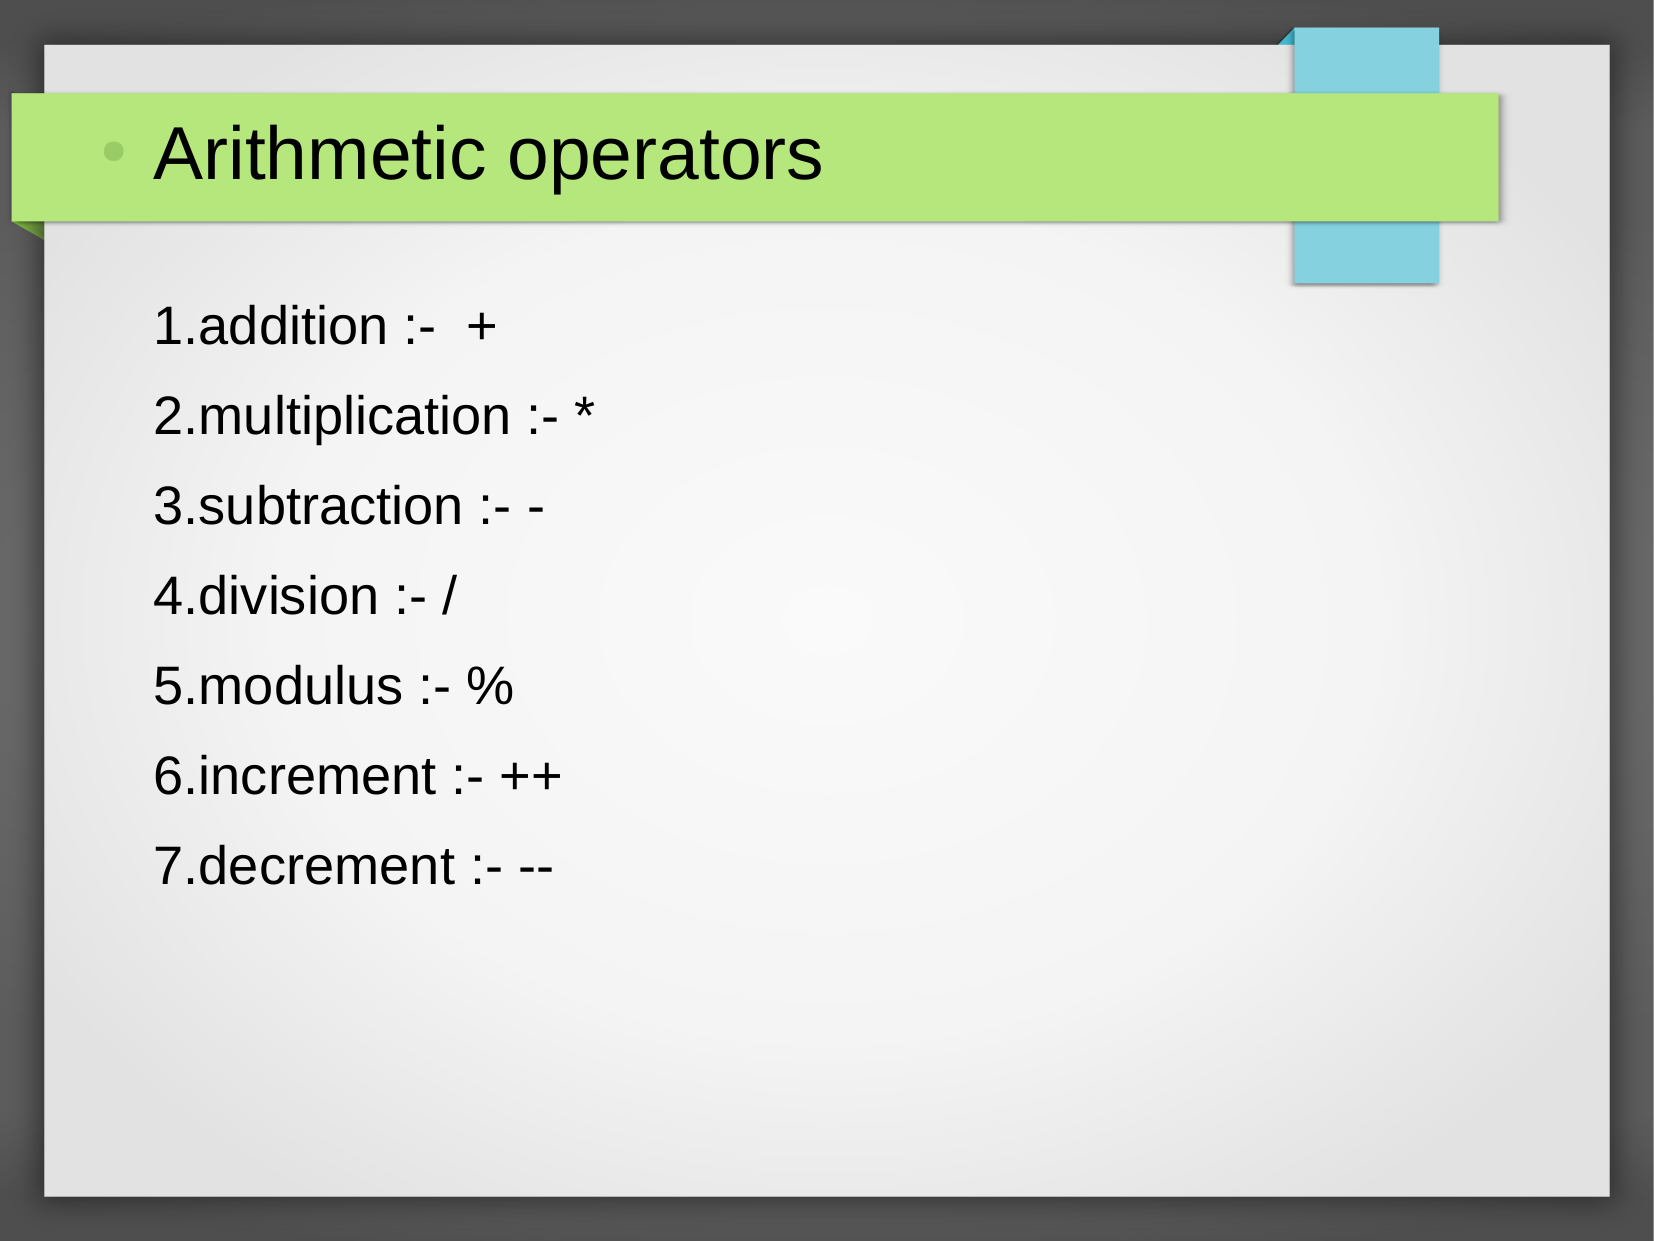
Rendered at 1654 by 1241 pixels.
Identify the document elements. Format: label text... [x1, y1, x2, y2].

list 1.addition :- + 2.multiplication :- * 3.subtraction :- - 4.division :- / 5.modulus :- % 6.increment :- ++ 7.decrement :- -- [82, 295, 1571, 1015]
title Arithmetic operators [82, 94, 1264, 213]
picture [0, 0, 1654, 1241]
